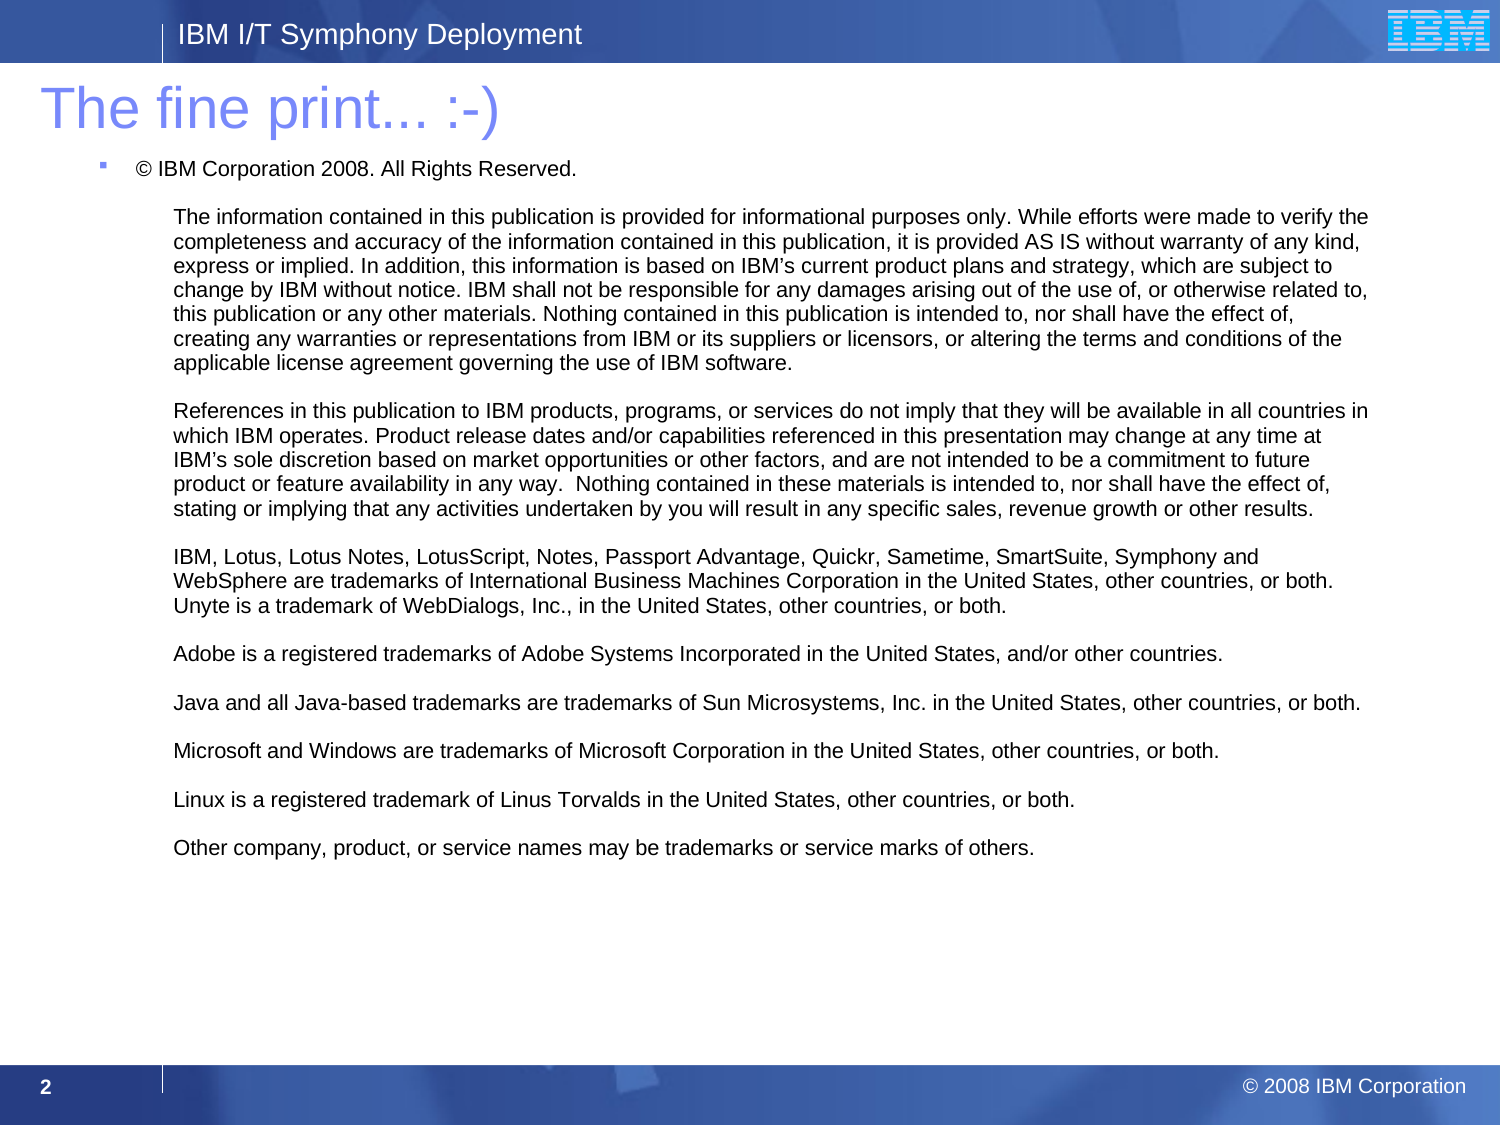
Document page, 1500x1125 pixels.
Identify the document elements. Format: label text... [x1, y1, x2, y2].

title The fine print... :-) [25, 66, 1378, 148]
list © IBM Corporation 2008. All Rights Reserved. The information contained in this publication is provided for informational purposes only. While efforts were made to verify the completeness and accuracy of the information contained in this publication, it is provided AS IS without warranty of any kind, express or implied. In addition, this information is based on IBM’s current product plans and strategy, which are subject to change by IBM without notice. IBM shall not be responsible for any damages arising out of the use of, or otherwise related to, this publication or any other materials. Nothing contained in this publication is intended to, nor shall have the effect of, creating any warranties or representations from IBM or its suppliers or licensors, or altering the terms and conditions of the applicable license agreement governing the use of IBM software. References in this publication to IBM products, programs, or services do not imply that they will be available in all countries in which IBM operates. Product release dates and/or capabilities referenced in this presentation may change at any time at IBM’s sole discretion based on market opportunities or other factors, and are not intended to be a commitment to future product or feature availability in any way. Nothing contained in these materials is intended to, nor shall have the effect of, stating or implying that any activities undertaken by you will result in any specific sales, revenue growth or other results. IBM, Lotus, Lotus Notes, LotusScript, Notes, Passport Advantage, Quickr, Sametime, SmartSuite, Symphony and WebSphere are trademarks of International Business Machines Corporation in the United States, other countries, or both. Unyte is a trademark of WebDialogs, Inc., in the United States, other countries, or both. Adobe is a registered trademarks of Adobe Systems Incorporated in the United States, and/or other countries. Java and all Java-based trademarks are trademarks of Sun Microsystems, Inc. in the United States, other countries, or both. Microsoft and Windows are trademarks of Microsoft Corporation in the United States, other countries, or both. Linux is a registered trademark of Linus Torvalds in the United States, other countries, or both. Other company, product, or service names may be trademarks or service marks of others. [98, 156, 1374, 1019]
